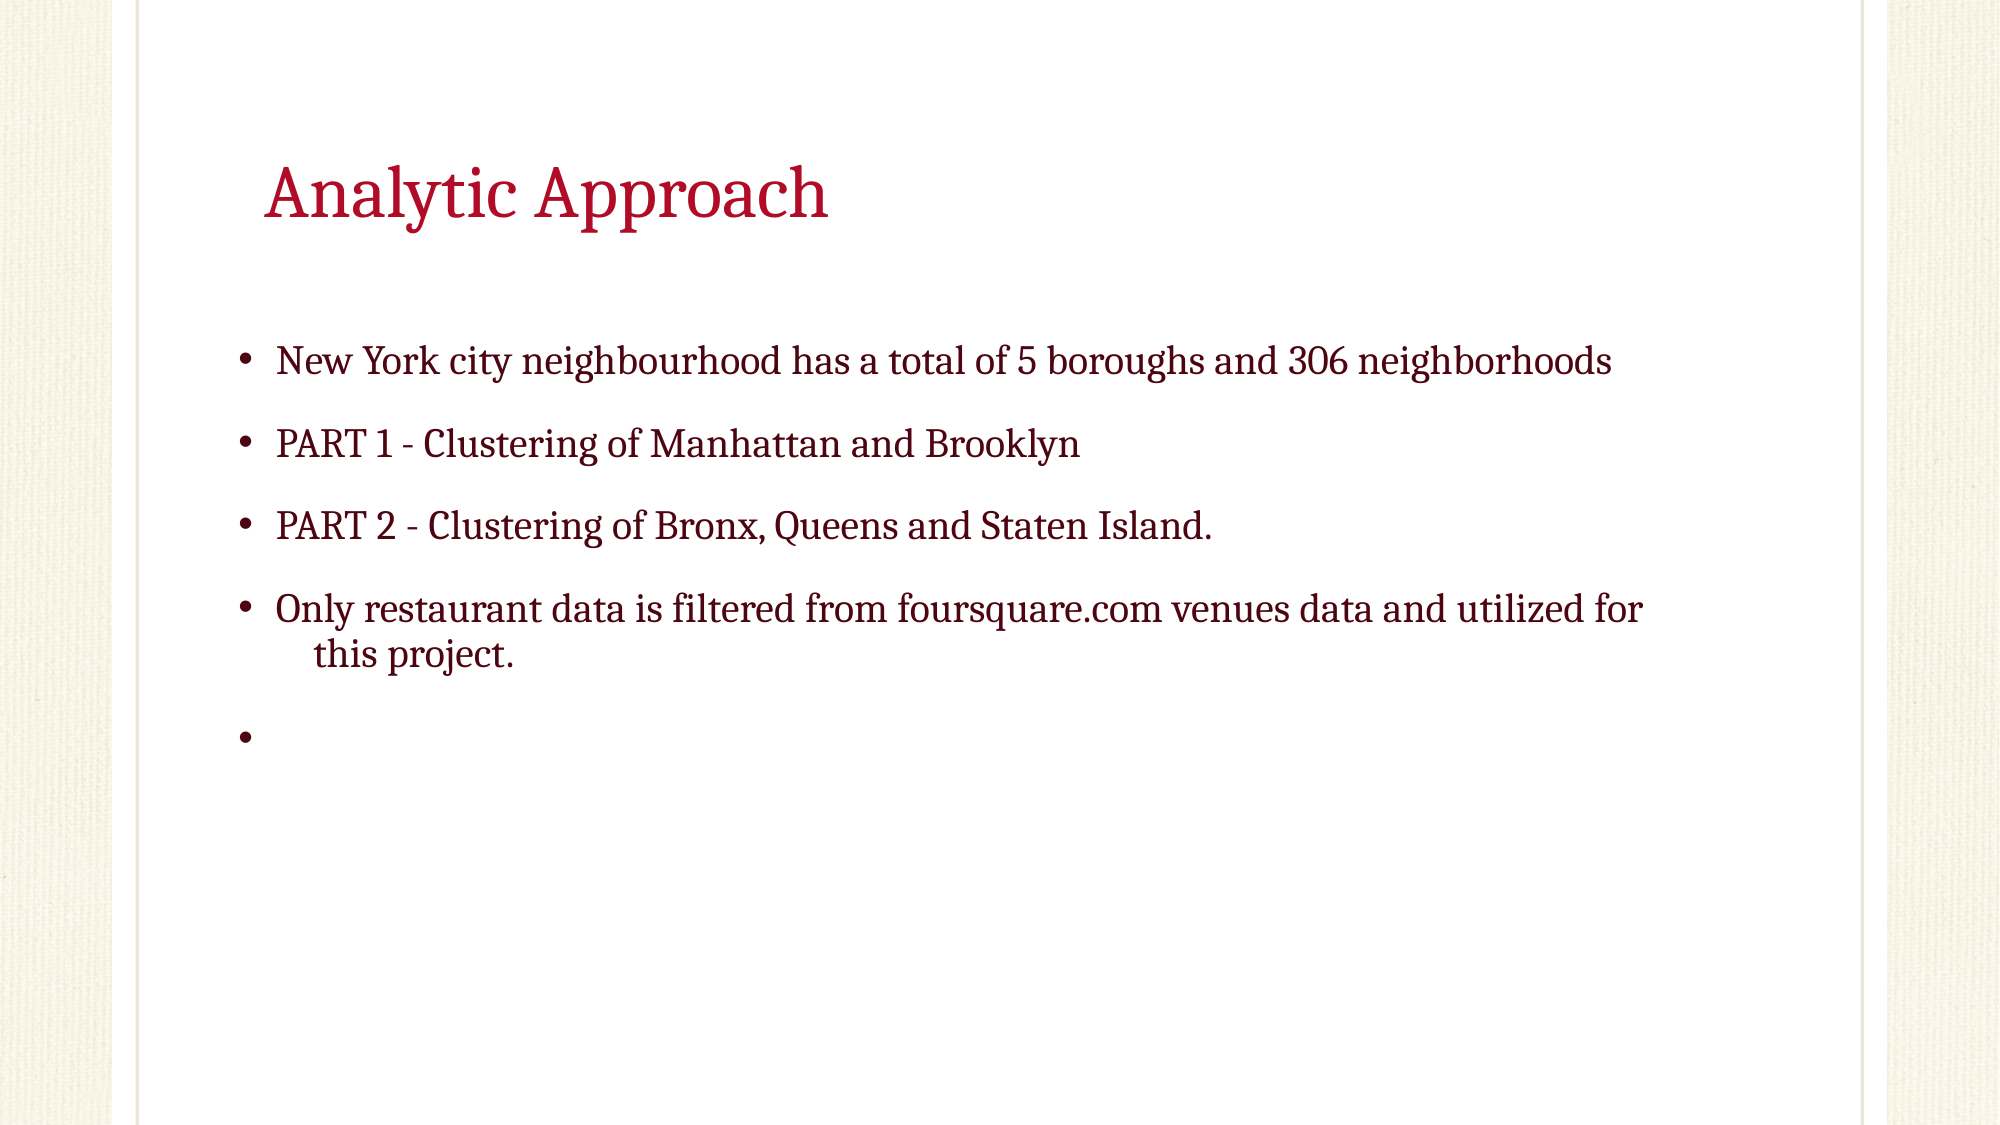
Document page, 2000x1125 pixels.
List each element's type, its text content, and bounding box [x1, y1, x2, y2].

title Analytic Approach [249, 52, 1750, 240]
list New York city neighbourhood has a total of 5 boroughs and 306 neighborhoods PART 1 - Clustering of Manhattan and Brooklyn PART 2 - Clustering of Bronx, Queens and Staten Island. Only restaurant data is filtered from foursquare.com venues data and utilized for this project. [208, 243, 1691, 930]
